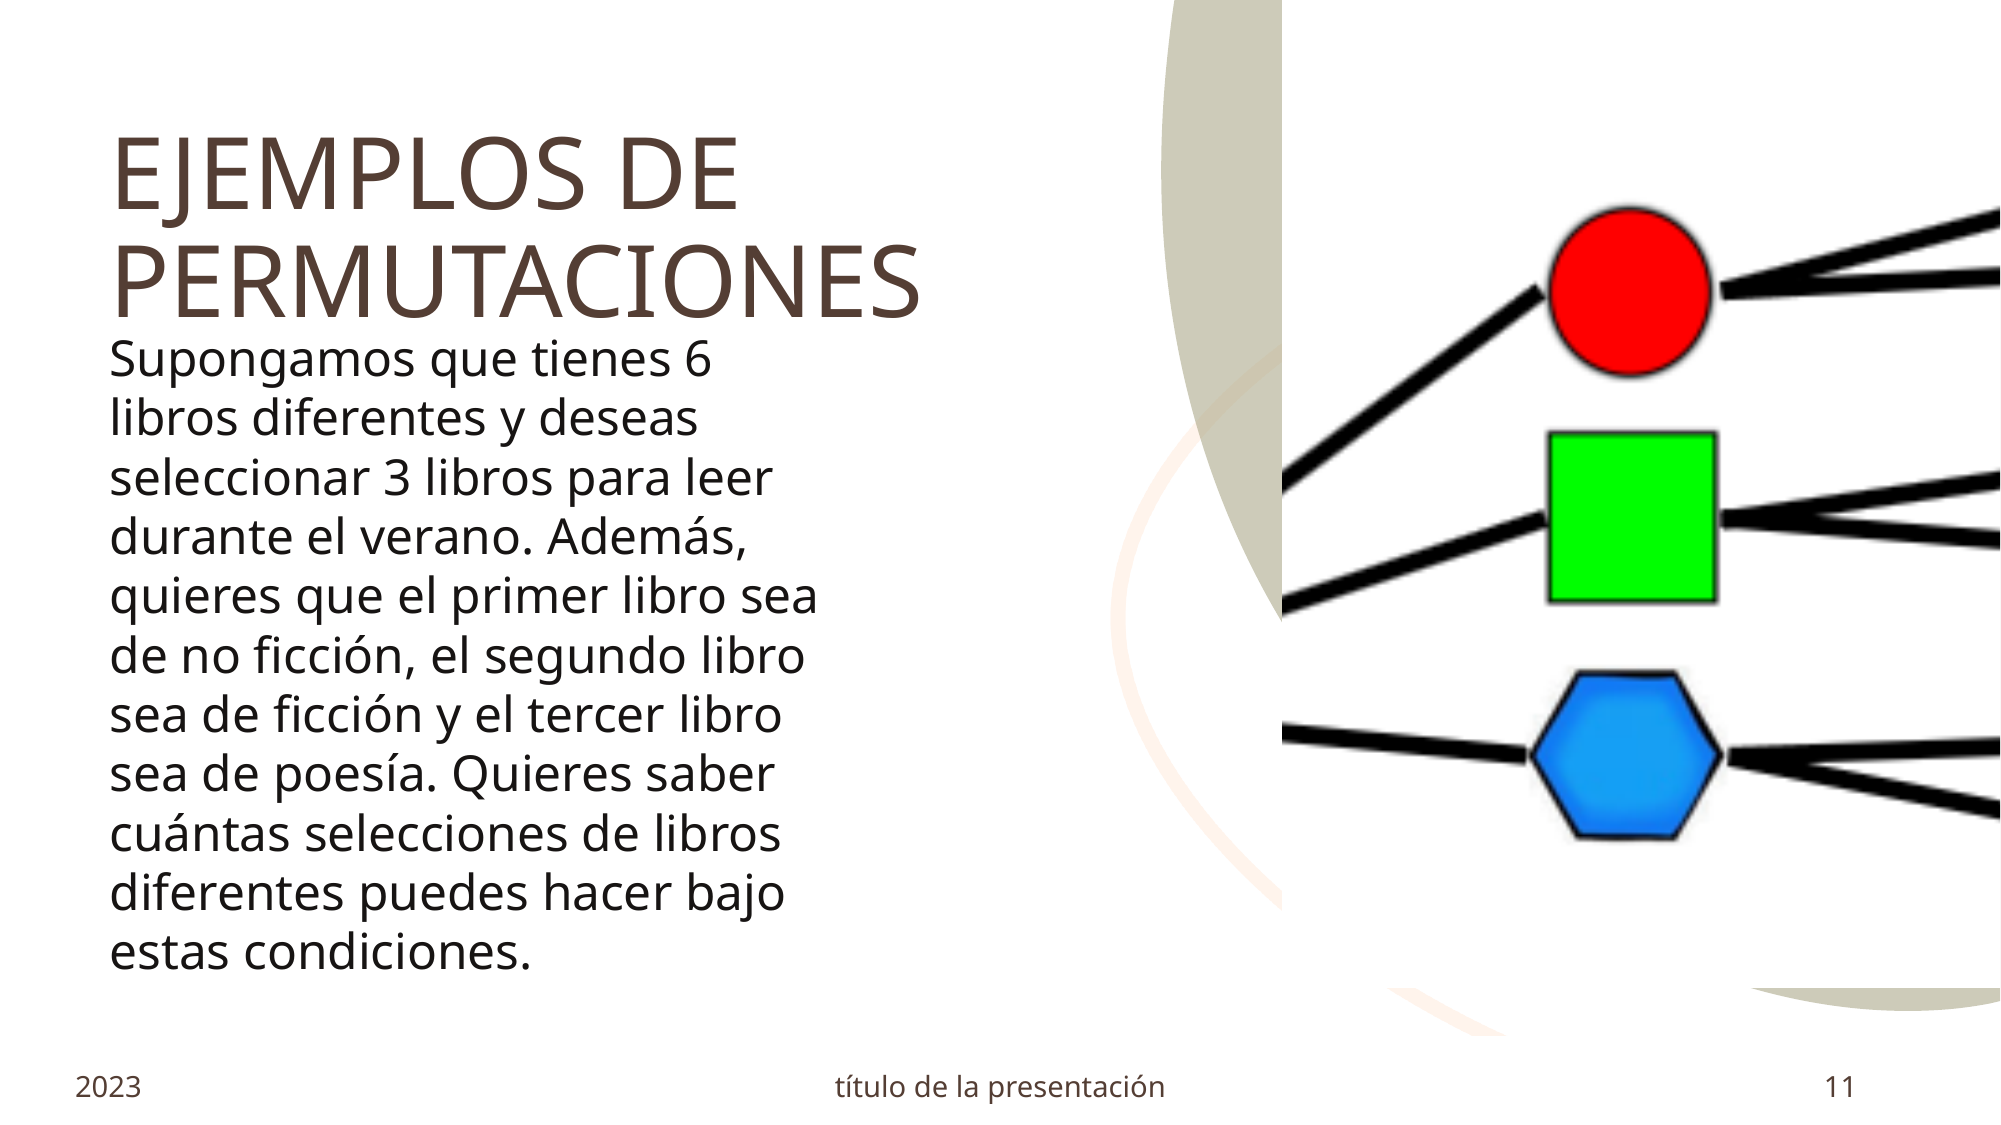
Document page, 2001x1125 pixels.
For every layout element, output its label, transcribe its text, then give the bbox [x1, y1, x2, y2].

footer título de la presentación [718, 1060, 1283, 1112]
slide_number 2023 [60, 1060, 222, 1112]
slide_number 11 [1808, 1060, 1971, 1112]
title EJEMPLOS DE PERMUTACIONES [94, 115, 1162, 227]
list Supongamos que tienes 6 libros diferentes y deseas seleccionar 3 libros para leer durante el verano. Además, quieres que el primer libro sea de no ficción, el segundo libro sea de ficción y el tercer libro sea de poesía. Quieres saber cuántas selecciones de libros diferentes puedes hacer bajo estas condiciones. [94, 319, 845, 988]
picture [1282, 0, 2000, 988]
